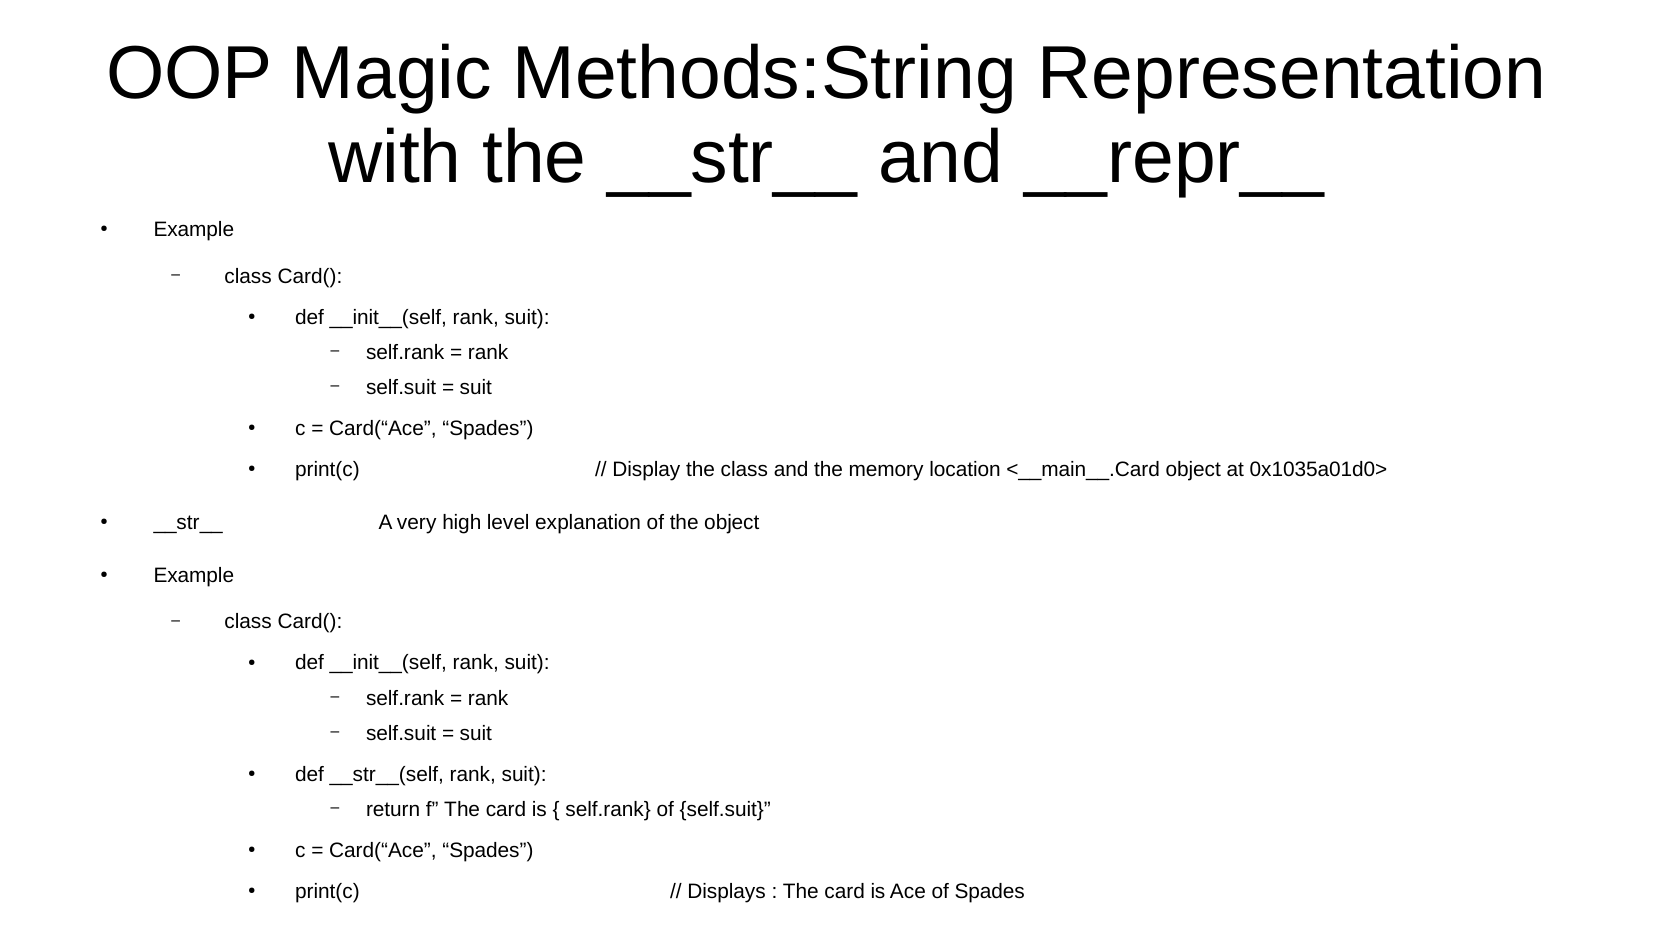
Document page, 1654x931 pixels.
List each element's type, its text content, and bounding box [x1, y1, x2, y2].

list Example class Card(): def __init__(self, rank, suit): self.rank = rank self.suit = suit c = Card(“Ace”, “Spades”) print(c) // Display the class and the memory location <__main__.Card object at 0x1035a01d0> __str__ A very high level explanation of the object Example class Card(): def __init__(self, rank, suit): self.rank = rank self.suit = suit def __str__(self, rank, suit): return f” The card is { self.rank} of {self.suit}” c = Card(“Ace”, “Spades”) print(c) // Displays : The card is Ace of Spades [82, 217, 1636, 916]
title OOP Magic Methods:String Representation with the __str__ and __repr__ [82, 12, 1571, 217]
